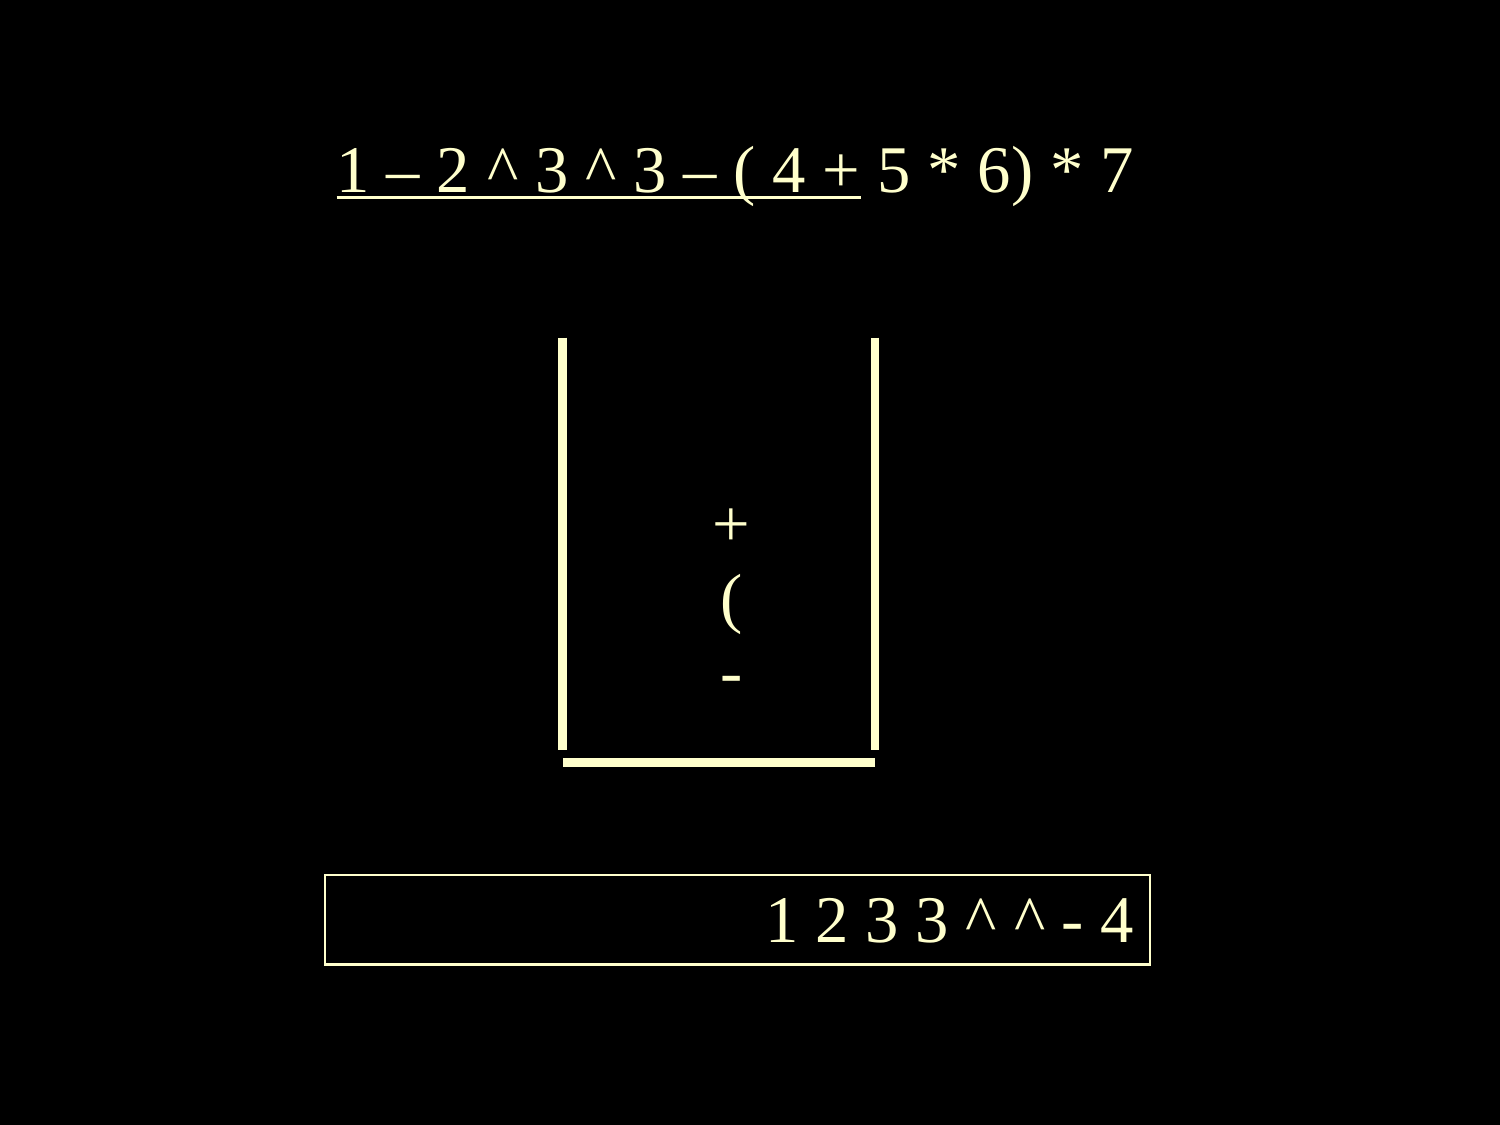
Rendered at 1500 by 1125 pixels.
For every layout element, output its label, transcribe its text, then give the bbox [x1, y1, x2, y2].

text_box 1 – 2 ^ 3 ^ 3 – ( 4 + 5 * 6) * 7 [321, 124, 1276, 215]
text_box 1 2 3 3 ^ ^ - 4 [325, 874, 1150, 965]
text_box + ( - [624, 349, 838, 717]
